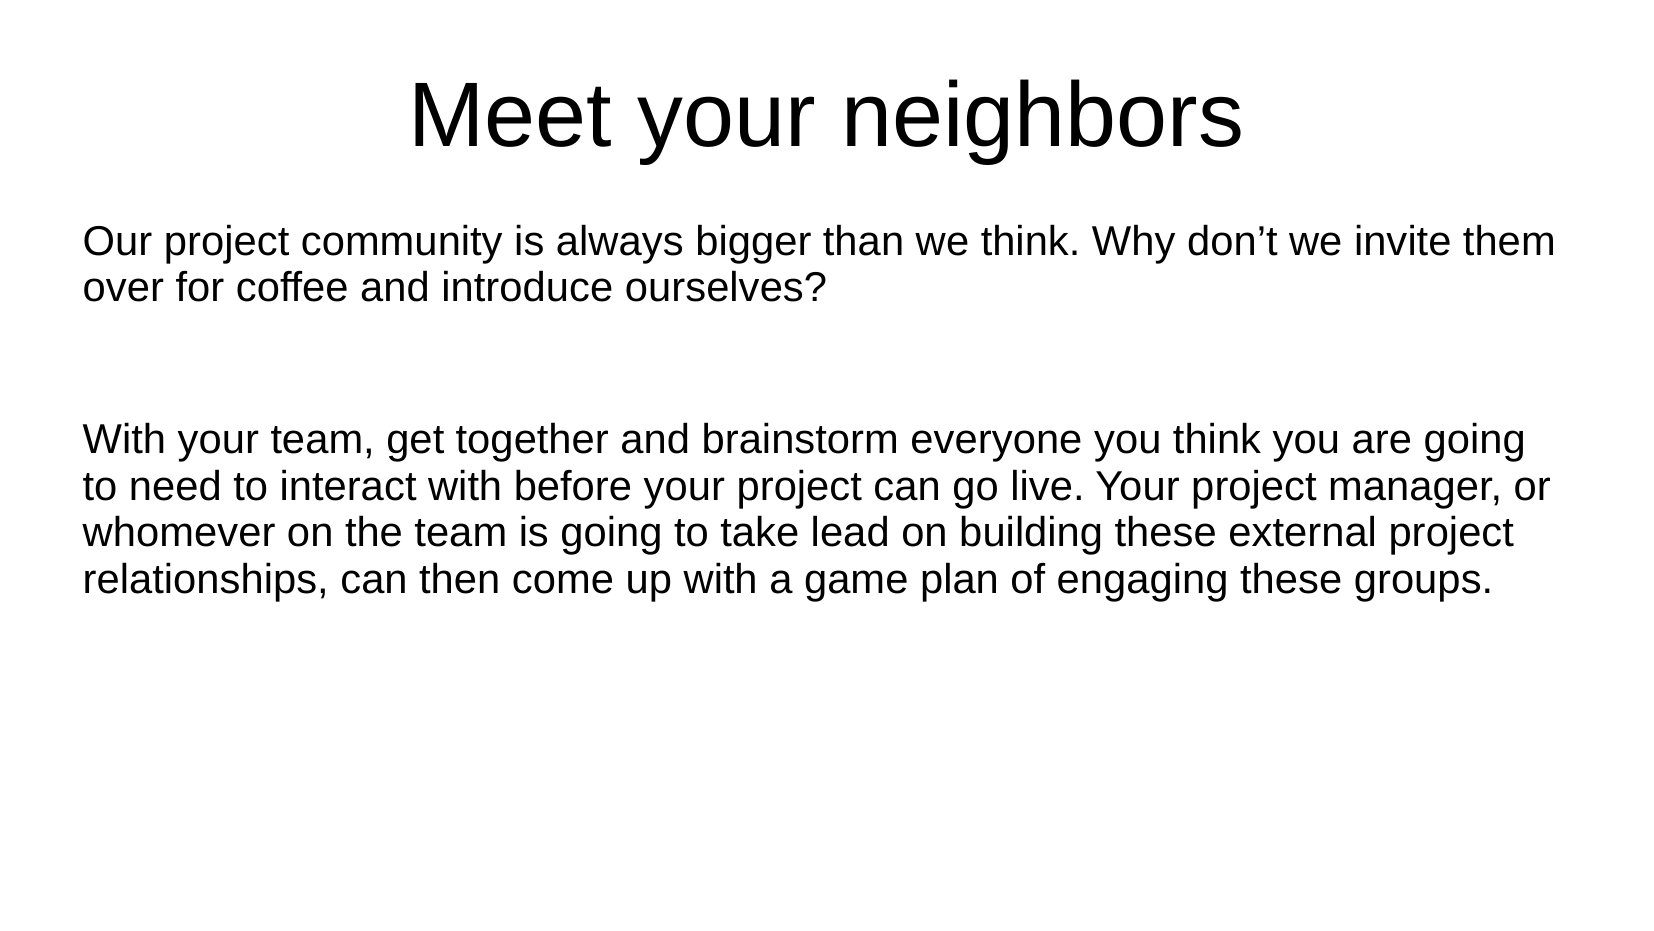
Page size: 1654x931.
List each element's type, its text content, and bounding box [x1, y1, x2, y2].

title Meet your neighbors [82, 37, 1571, 193]
list Our project community is always bigger than we think. Why don’t we invite them over for coffee and introduce ourselves? With your team, get together and brainstorm everyone you think you are going to need to interact with before your project can go live. Your project manager, or whomever on the team is going to take lead on building these external project relationships, can then come up with a game plan of engaging these groups. [82, 217, 1571, 758]
